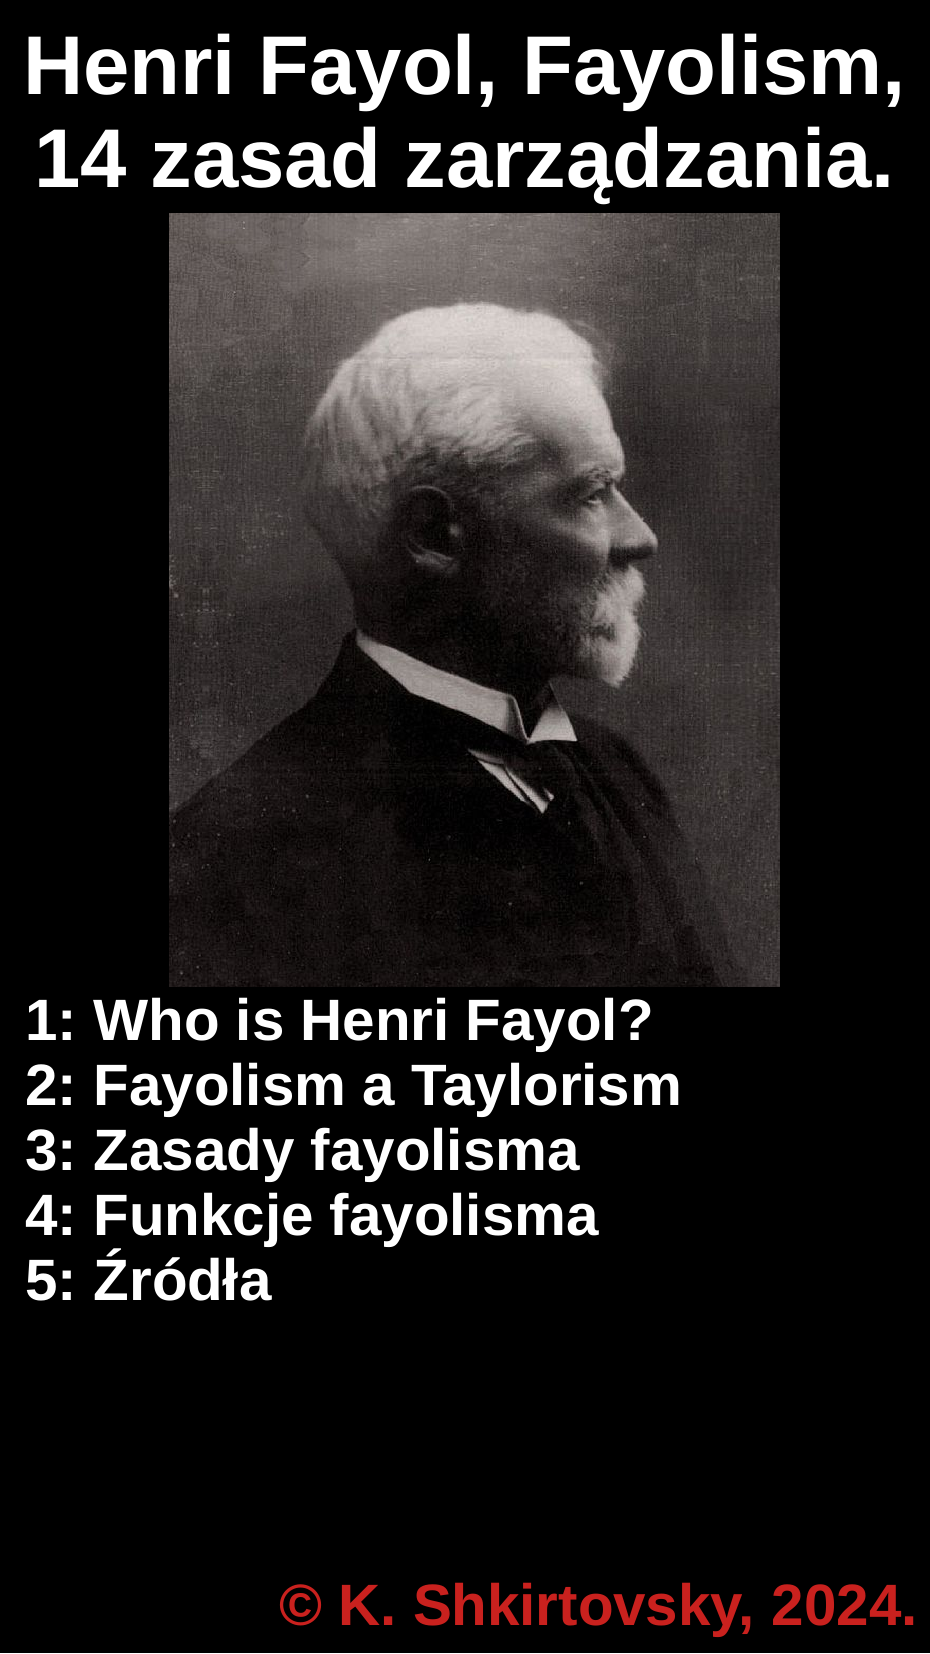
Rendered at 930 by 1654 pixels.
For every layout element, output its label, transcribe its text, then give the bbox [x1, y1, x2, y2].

picture [169, 213, 780, 987]
subtitle 1: Who is Henri Fayol? 2: Fayolism a Taylorism 3: Zasady fayolisma 4: Funkcje fayolisma 5: Źródła © K. Shkirtovsky, 2024. [25, 272, 919, 1643]
title Henri Fayol, Fayolism, 14 zasad zarządzania. [0, 0, 930, 225]
